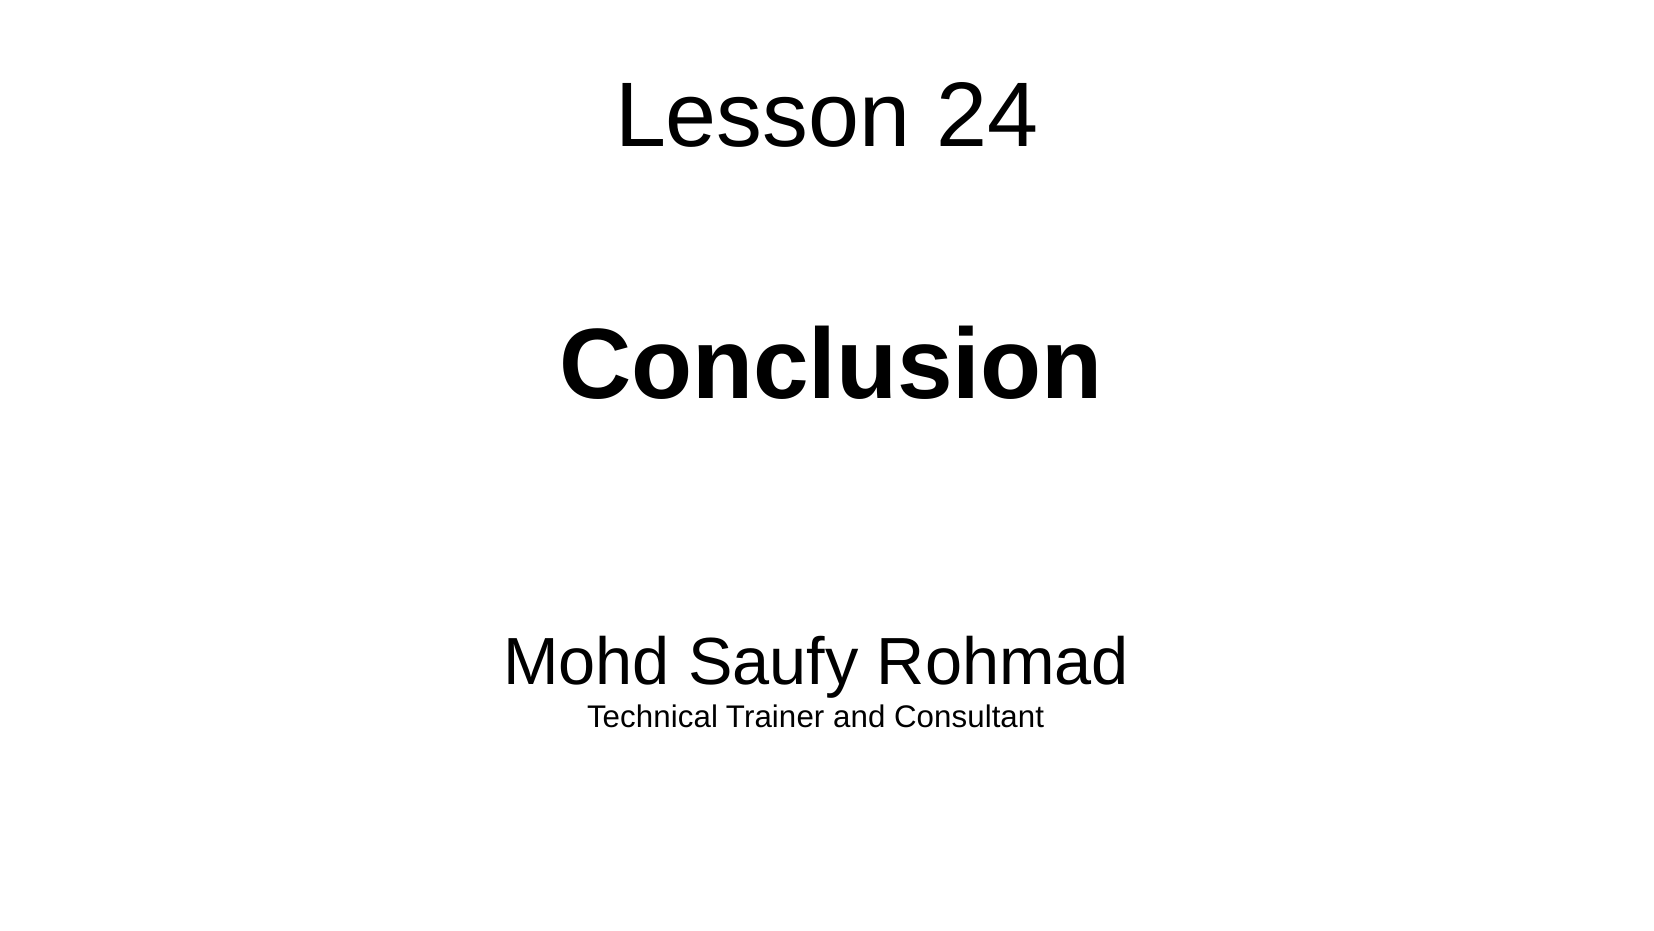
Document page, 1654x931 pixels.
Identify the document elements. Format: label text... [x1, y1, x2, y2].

subtitle Conclusion [86, 285, 1576, 443]
title Lesson 24 [82, 37, 1571, 193]
text_box Mohd Saufy Rohmad Technical Trainer and Consultant [72, 615, 1561, 743]
